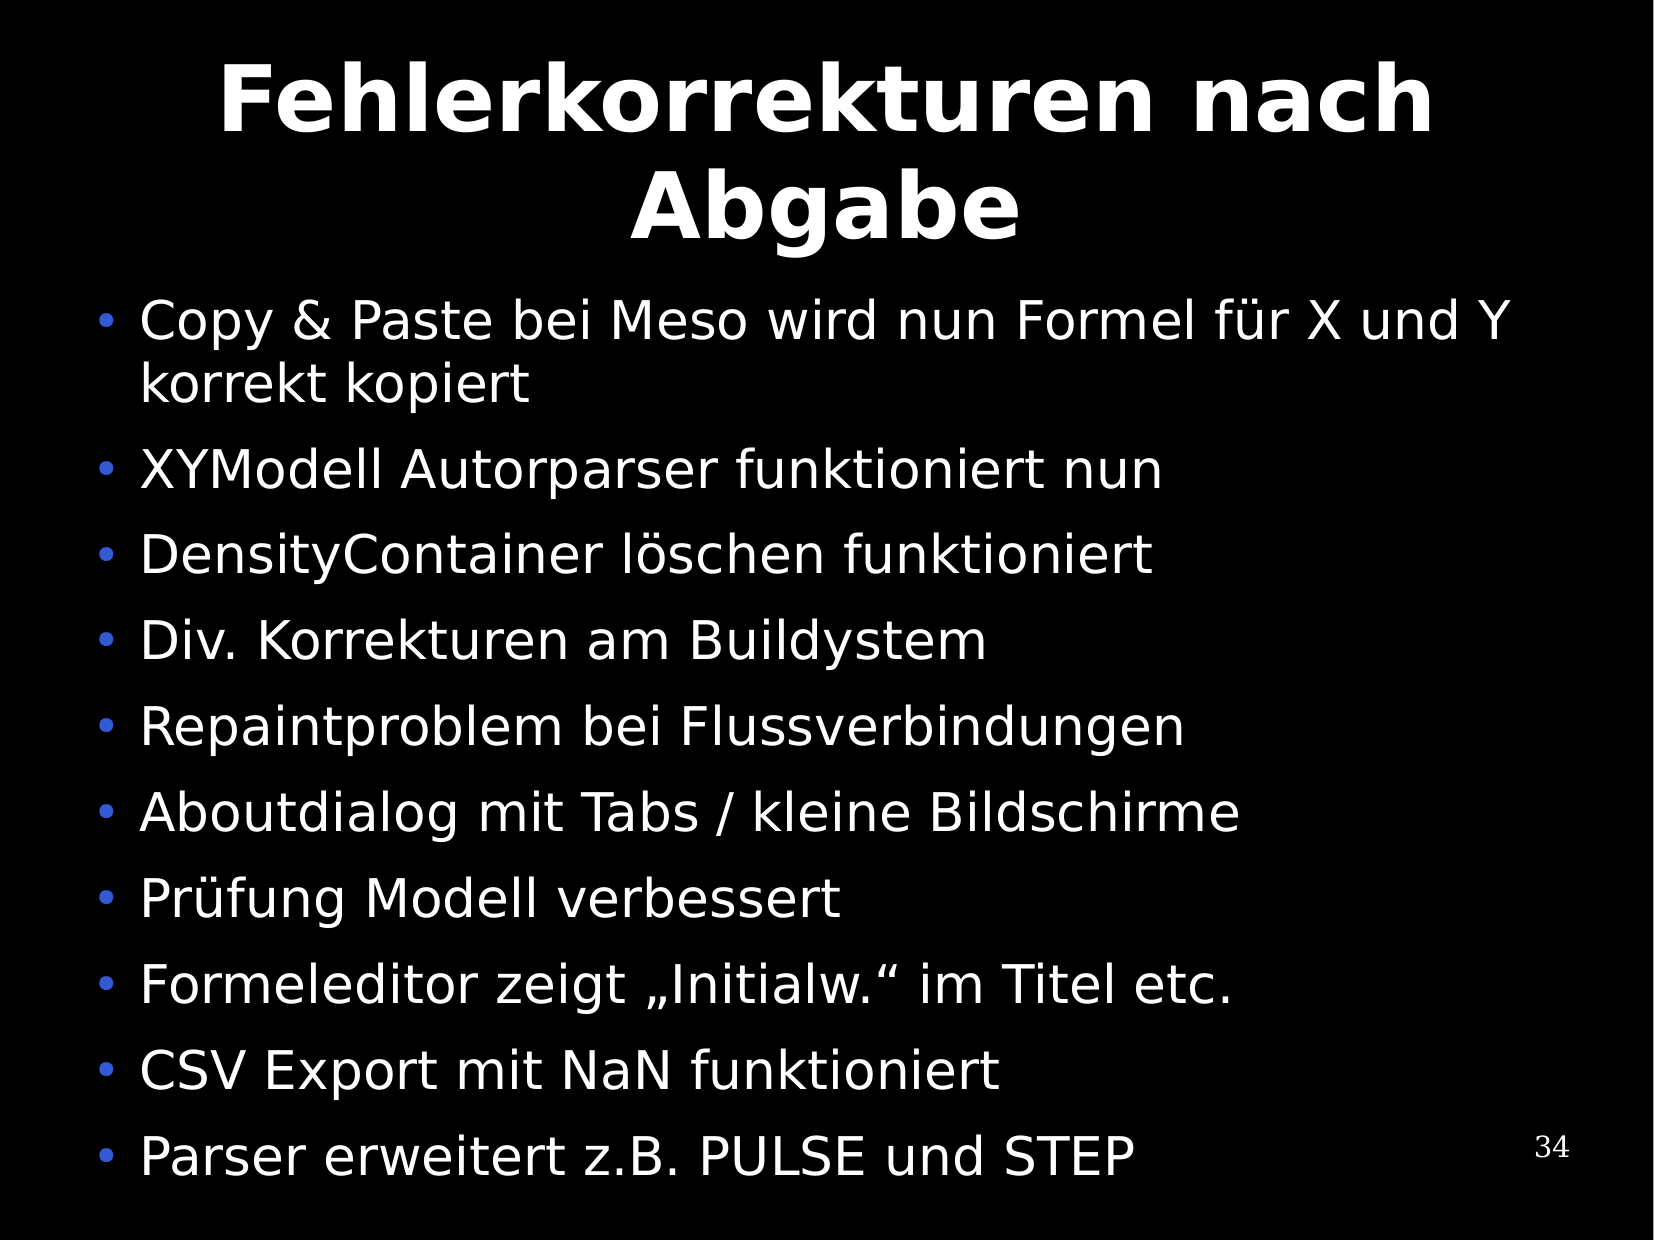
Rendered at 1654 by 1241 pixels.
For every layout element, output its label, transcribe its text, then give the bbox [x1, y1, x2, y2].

list Copy & Paste bei Meso wird nun Formel für X und Y korrekt kopiert XYModell Autorparser funktioniert nun DensityContainer löschen funktioniert Div. Korrekturen am Buildystem Repaintproblem bei Flussverbindungen Aboutdialog mit Tabs / kleine Bildschirme Prüfung Modell verbessert Formeleditor zeigt „Initialw.“ im Titel etc. CSV Export mit NaN funktioniert Parser erweitert z.B. PULSE und STEP [82, 290, 1538, 1191]
title Fehlerkorrekturen nach Abgabe [82, 46, 1571, 260]
